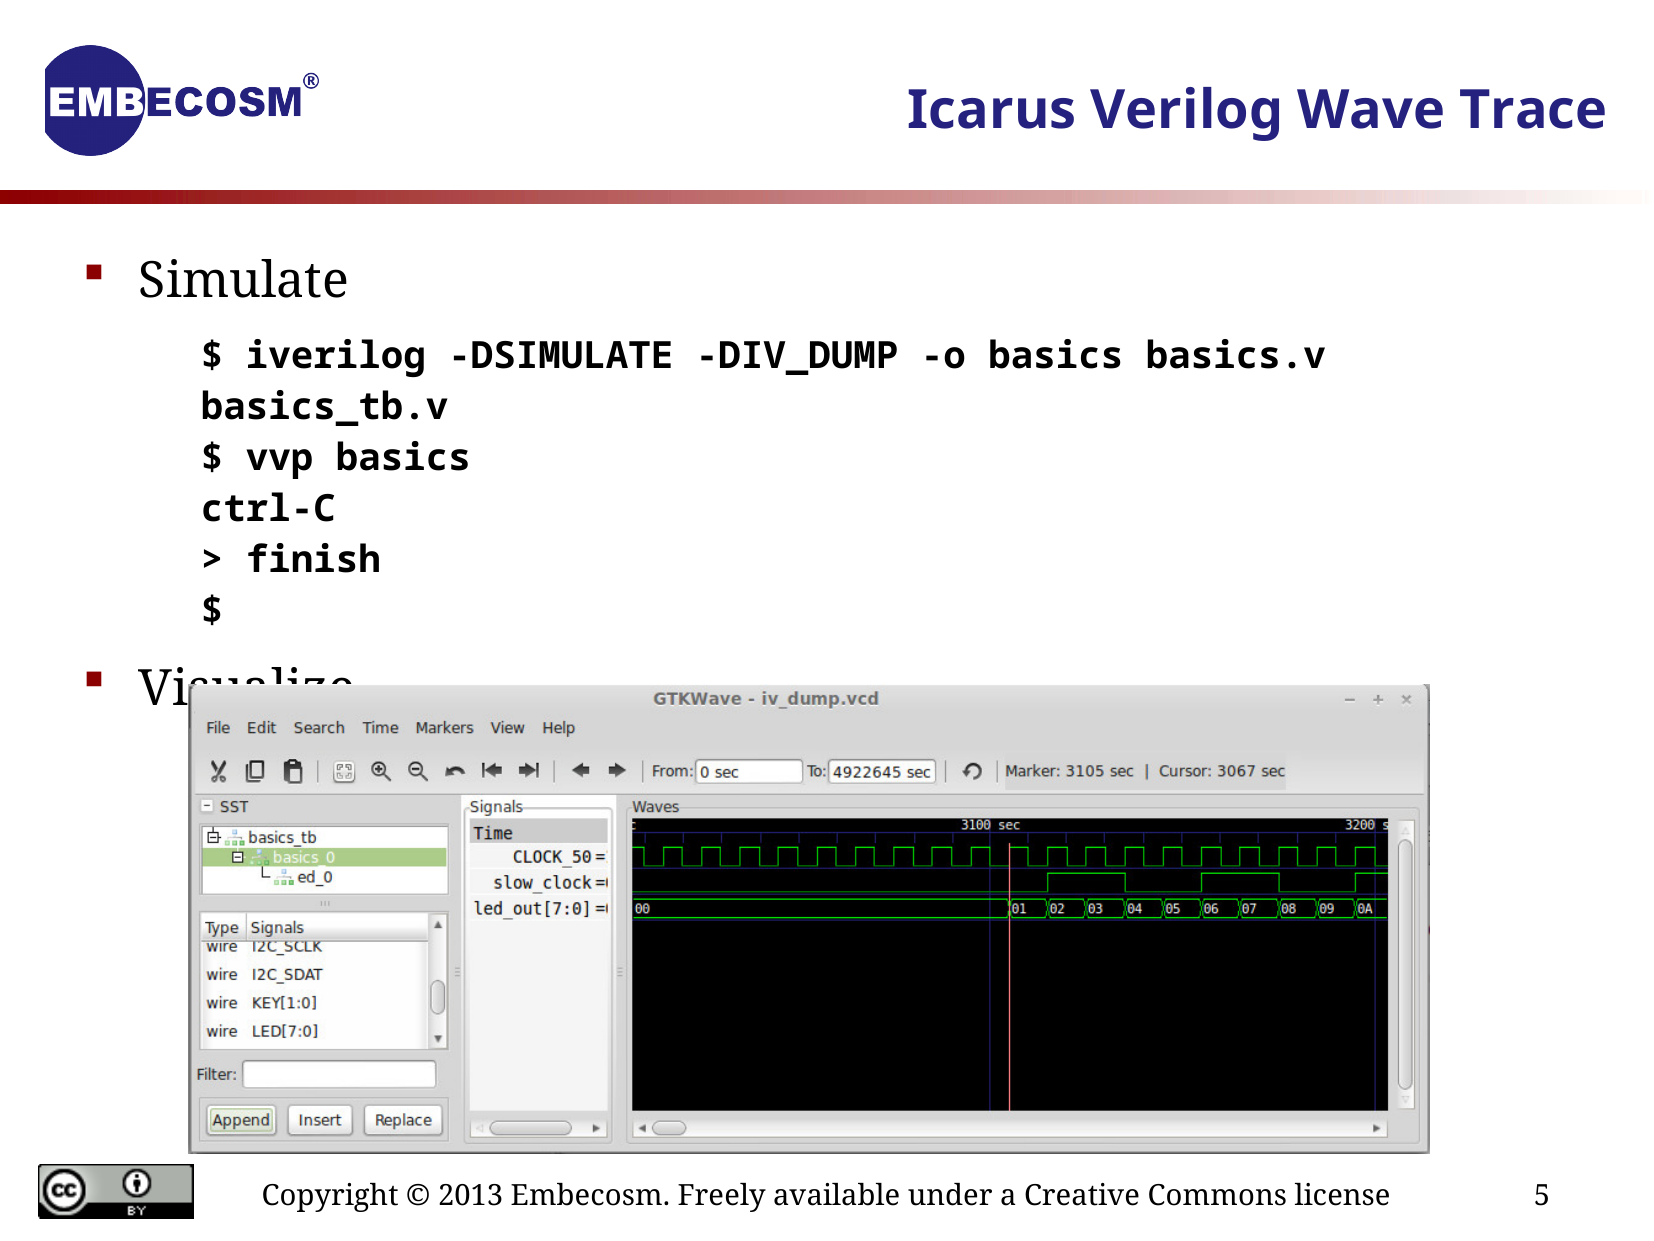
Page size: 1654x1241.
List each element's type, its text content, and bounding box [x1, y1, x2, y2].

title Icarus Verilog Wave Trace [475, 25, 1609, 189]
picture [0, 190, 1654, 204]
picture [38, 1164, 194, 1219]
picture [45, 45, 319, 156]
picture [188, 684, 1430, 1154]
list Simulate $ iverilog -DSIMULATE -DIV_DUMP -o basics basics.v basics_tb.v $ vvp basics ctrl-C > finish $ Visualize $ gtkwave iv_dump.vcd [82, 243, 1572, 1108]
